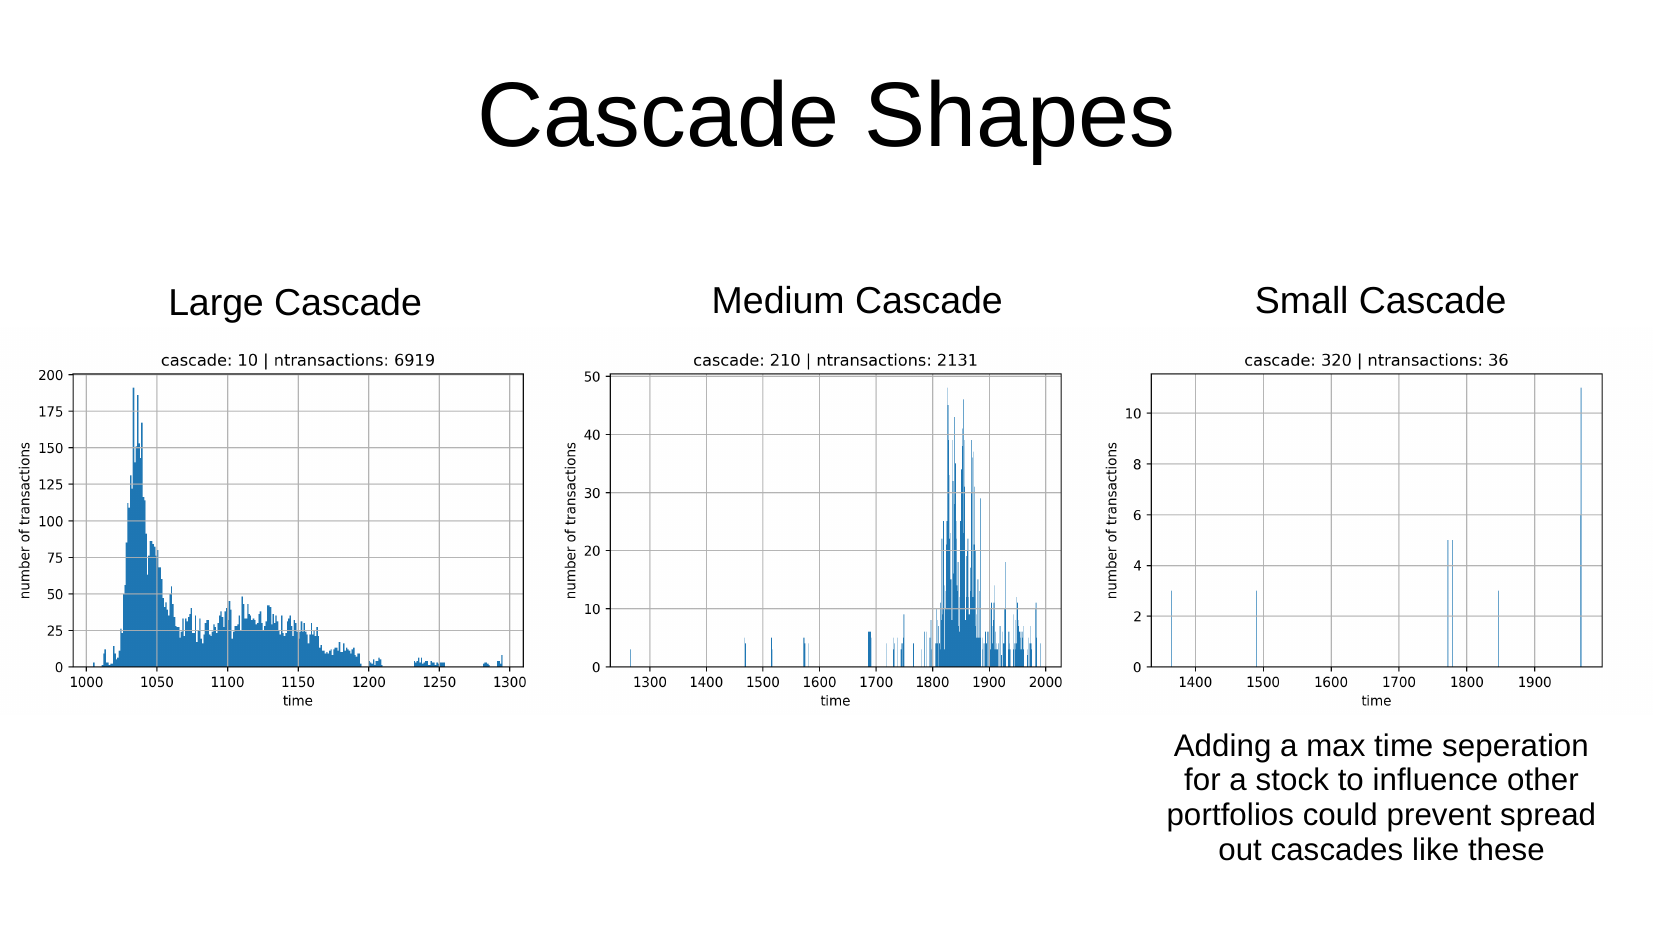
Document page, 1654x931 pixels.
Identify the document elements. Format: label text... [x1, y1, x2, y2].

text_box Large Cascade [153, 273, 508, 331]
picture [0, 327, 1654, 715]
title Cascade Shapes [82, 37, 1571, 193]
text_box Medium Cascade [696, 271, 1052, 329]
text_box Adding a max time seperation for a stock to influence other portfolios could prevent spread out cascades like these [1145, 720, 1619, 931]
text_box Small Cascade [1240, 271, 1595, 329]
